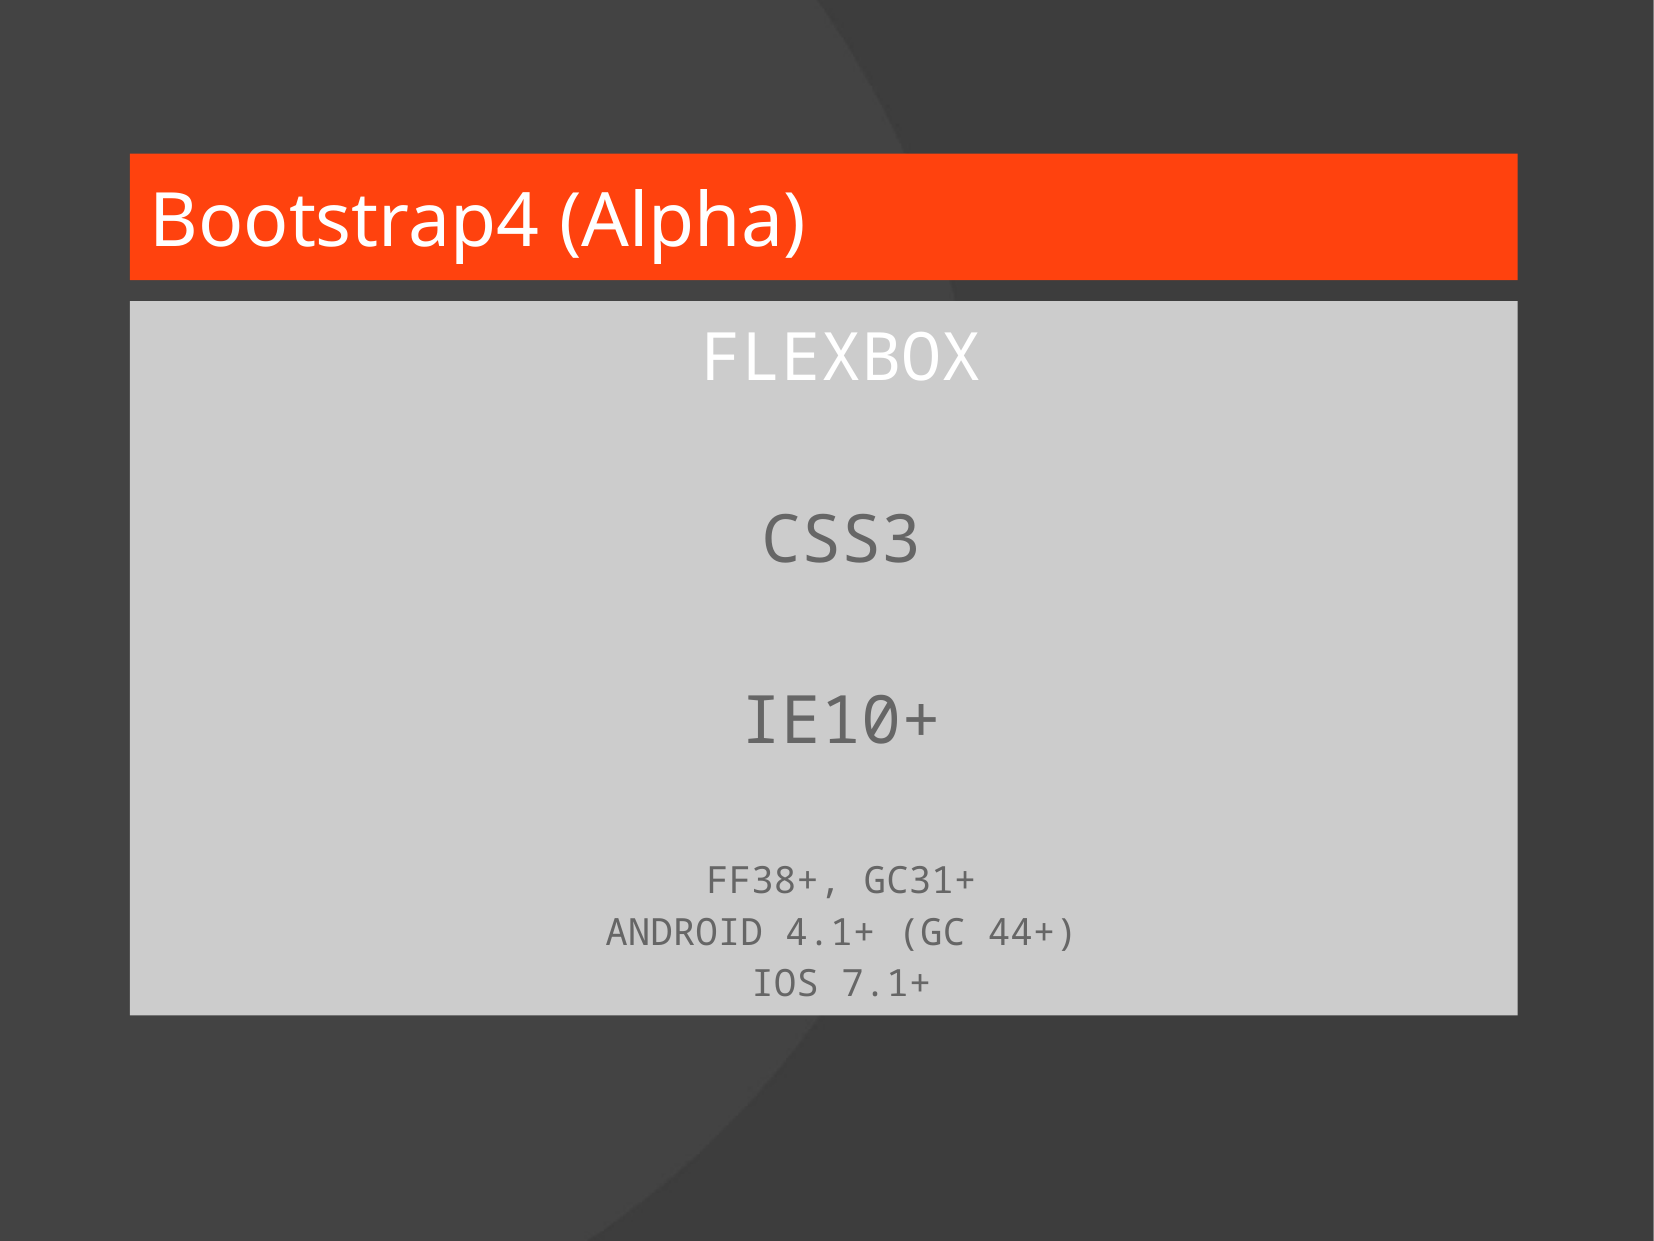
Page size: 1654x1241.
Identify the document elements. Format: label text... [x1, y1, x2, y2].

subtitle FLEXBOX CSS3 IE10+ FF38+, GC31+ ANDROID 4.1+ (GC 44+) IOS 7.1+ [129, 301, 1518, 1016]
title Bootstrap4 (Alpha) [129, 153, 1518, 281]
picture [0, 0, 1654, 1241]
